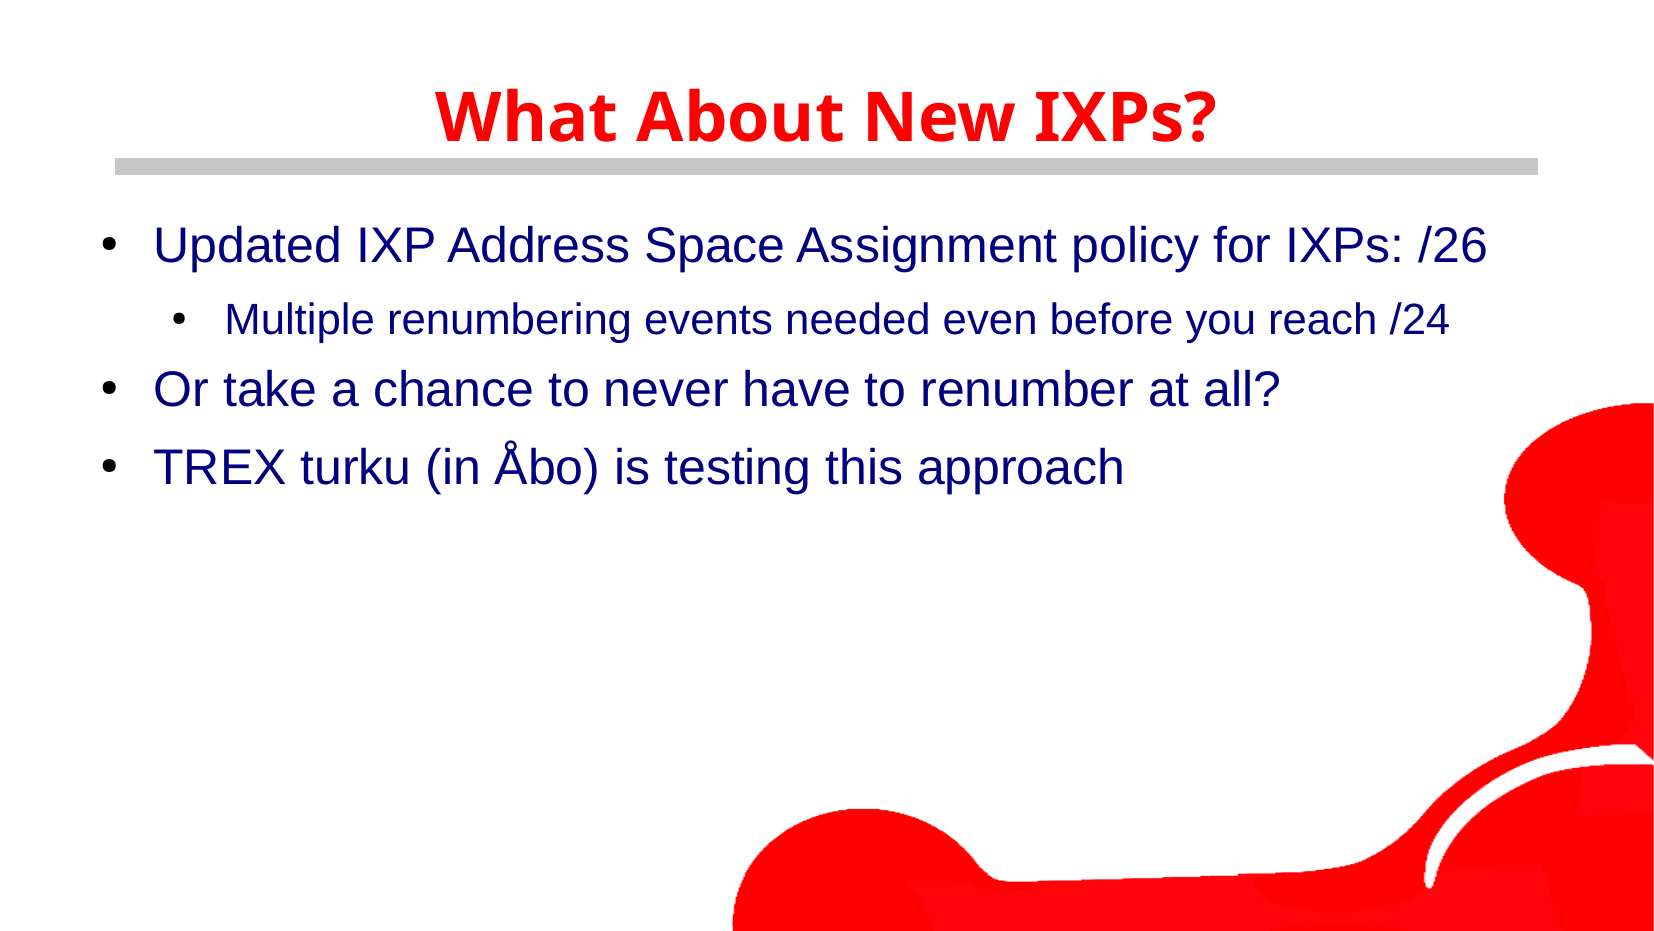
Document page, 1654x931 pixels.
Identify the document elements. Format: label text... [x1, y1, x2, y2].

title What About New IXPs? [82, 36, 1571, 193]
list Updated IXP Address Space Assignment policy for IXPs: /26 Multiple renumbering events needed even before you reach /24 Or take a chance to never have to renumber at all? TREX turku (in Åbo) is testing this approach [82, 217, 1571, 804]
